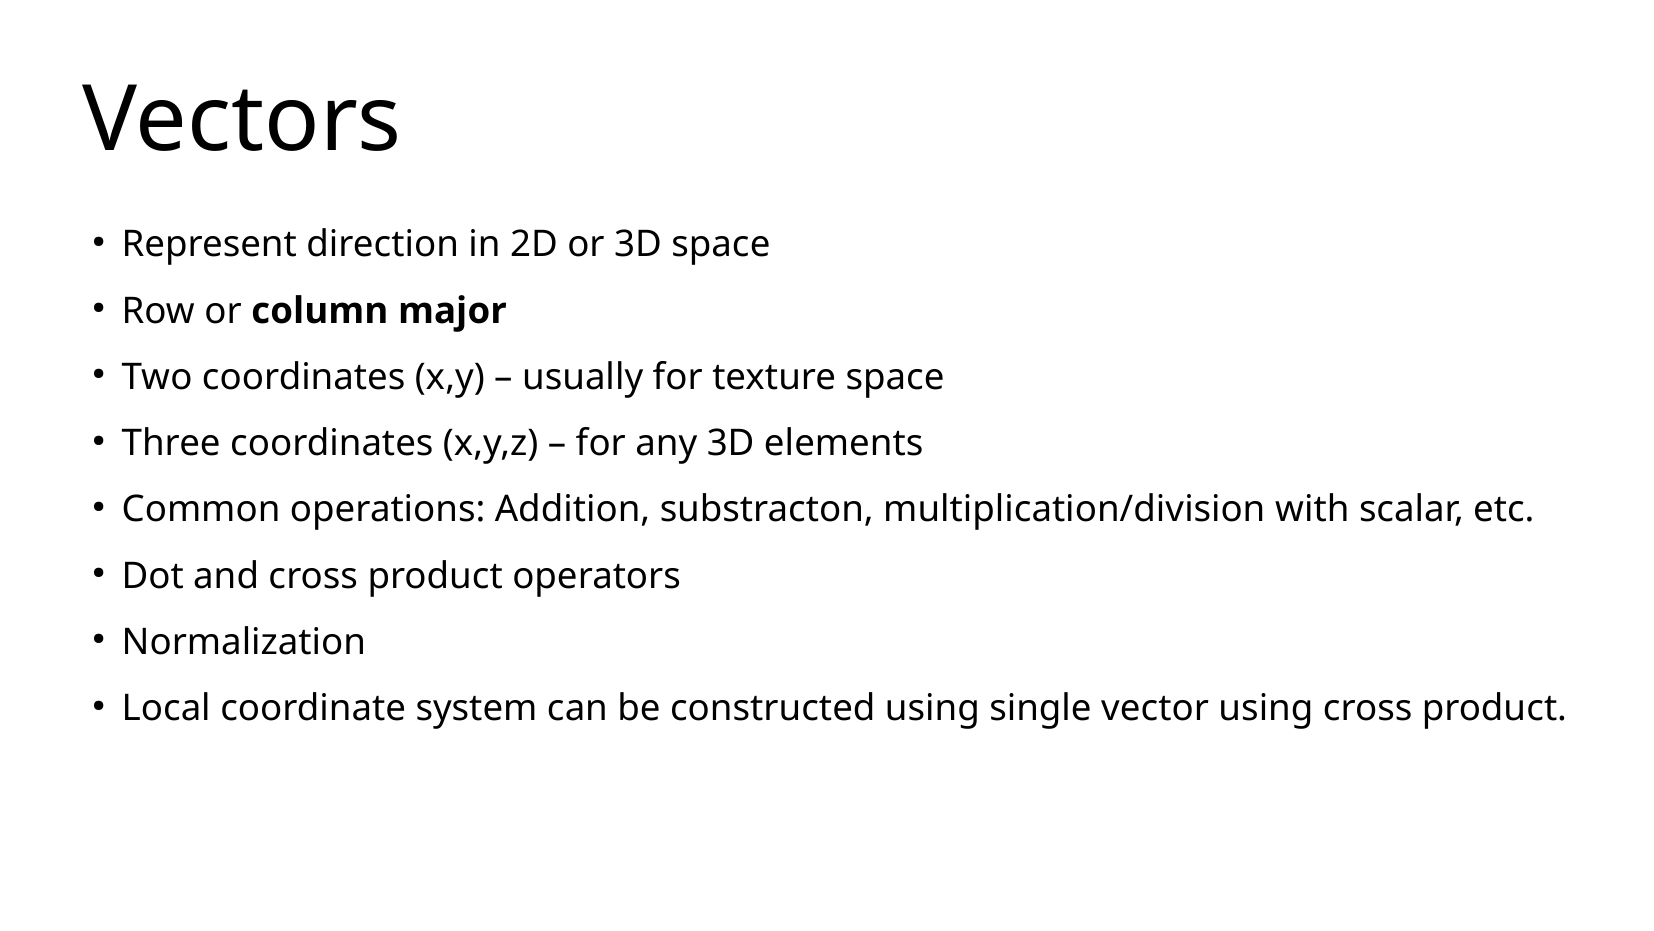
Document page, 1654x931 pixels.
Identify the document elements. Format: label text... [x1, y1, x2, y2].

list Represent direction in 2D or 3D space Row or column major Two coordinates (x,y) – usually for texture space Three coordinates (x,y,z) – for any 3D elements Common operations: Addition, substracton, multiplication/division with scalar, etc. Dot and cross product operators Normalization Local coordinate system can be constructed using single vector using cross product. [82, 217, 1571, 758]
title Vectors [82, 37, 1571, 193]
